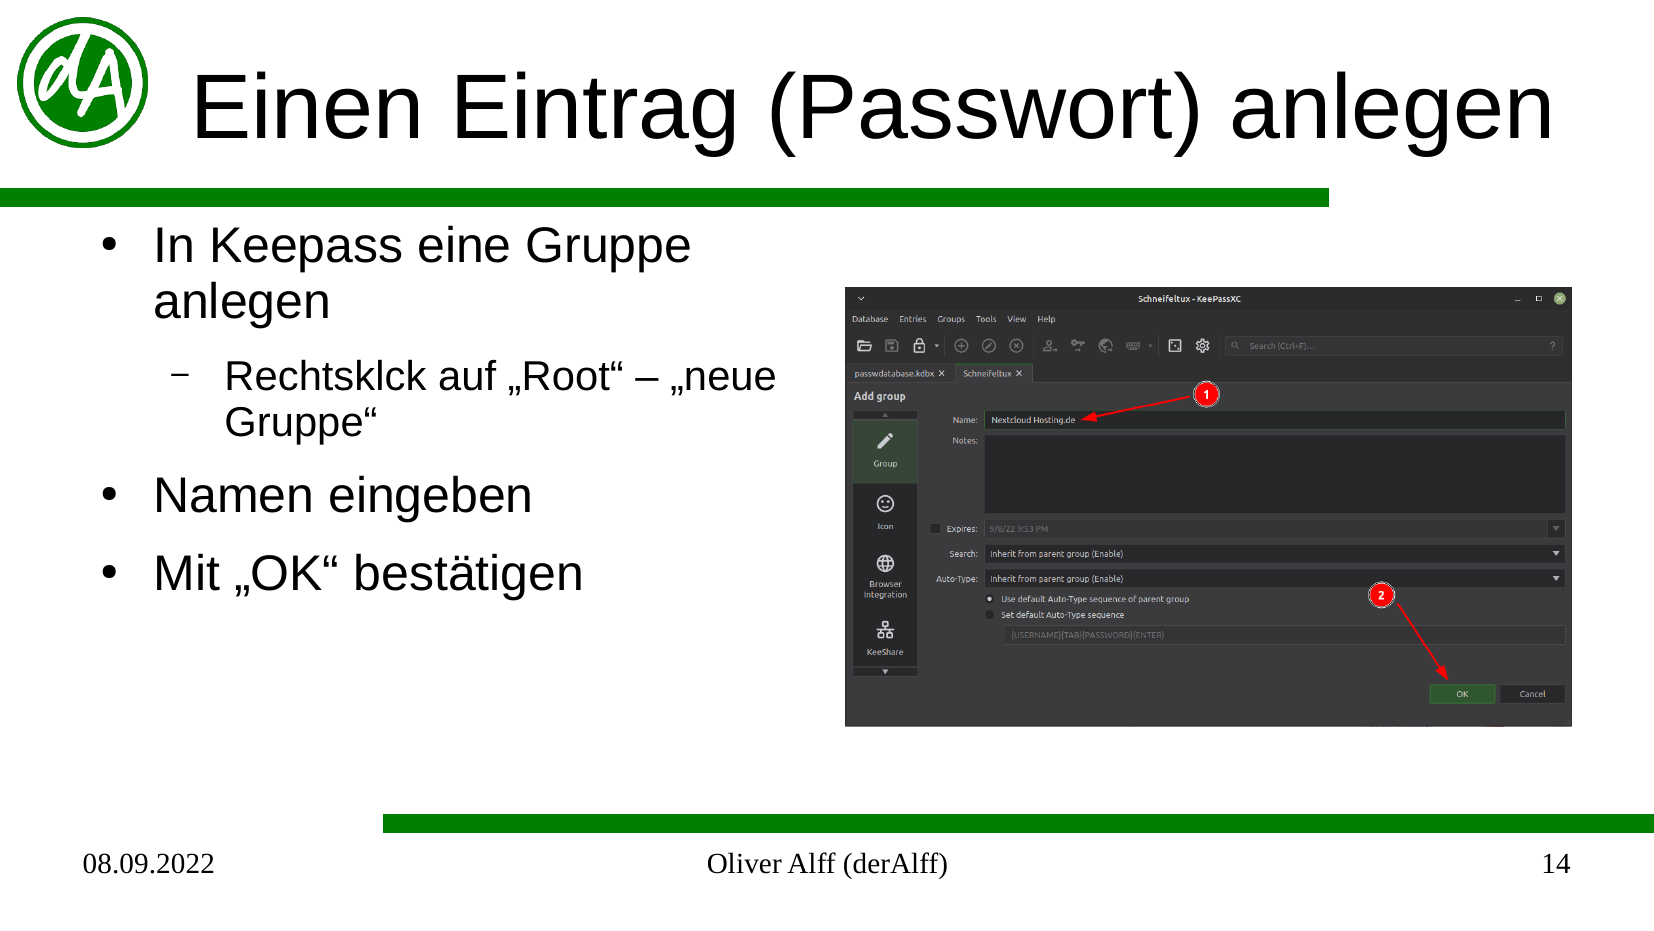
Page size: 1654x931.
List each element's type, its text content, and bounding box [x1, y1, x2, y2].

picture [845, 287, 1572, 728]
picture [17, 17, 148, 148]
title Einen Eintrag (Passwort) anlegen [177, 37, 1571, 178]
list In Keepass eine Gruppe anlegen Rechtsklck auf „Root“ – „neue Gruppe“ Namen eingeben Mit „OK“ bestätigen [82, 217, 809, 798]
